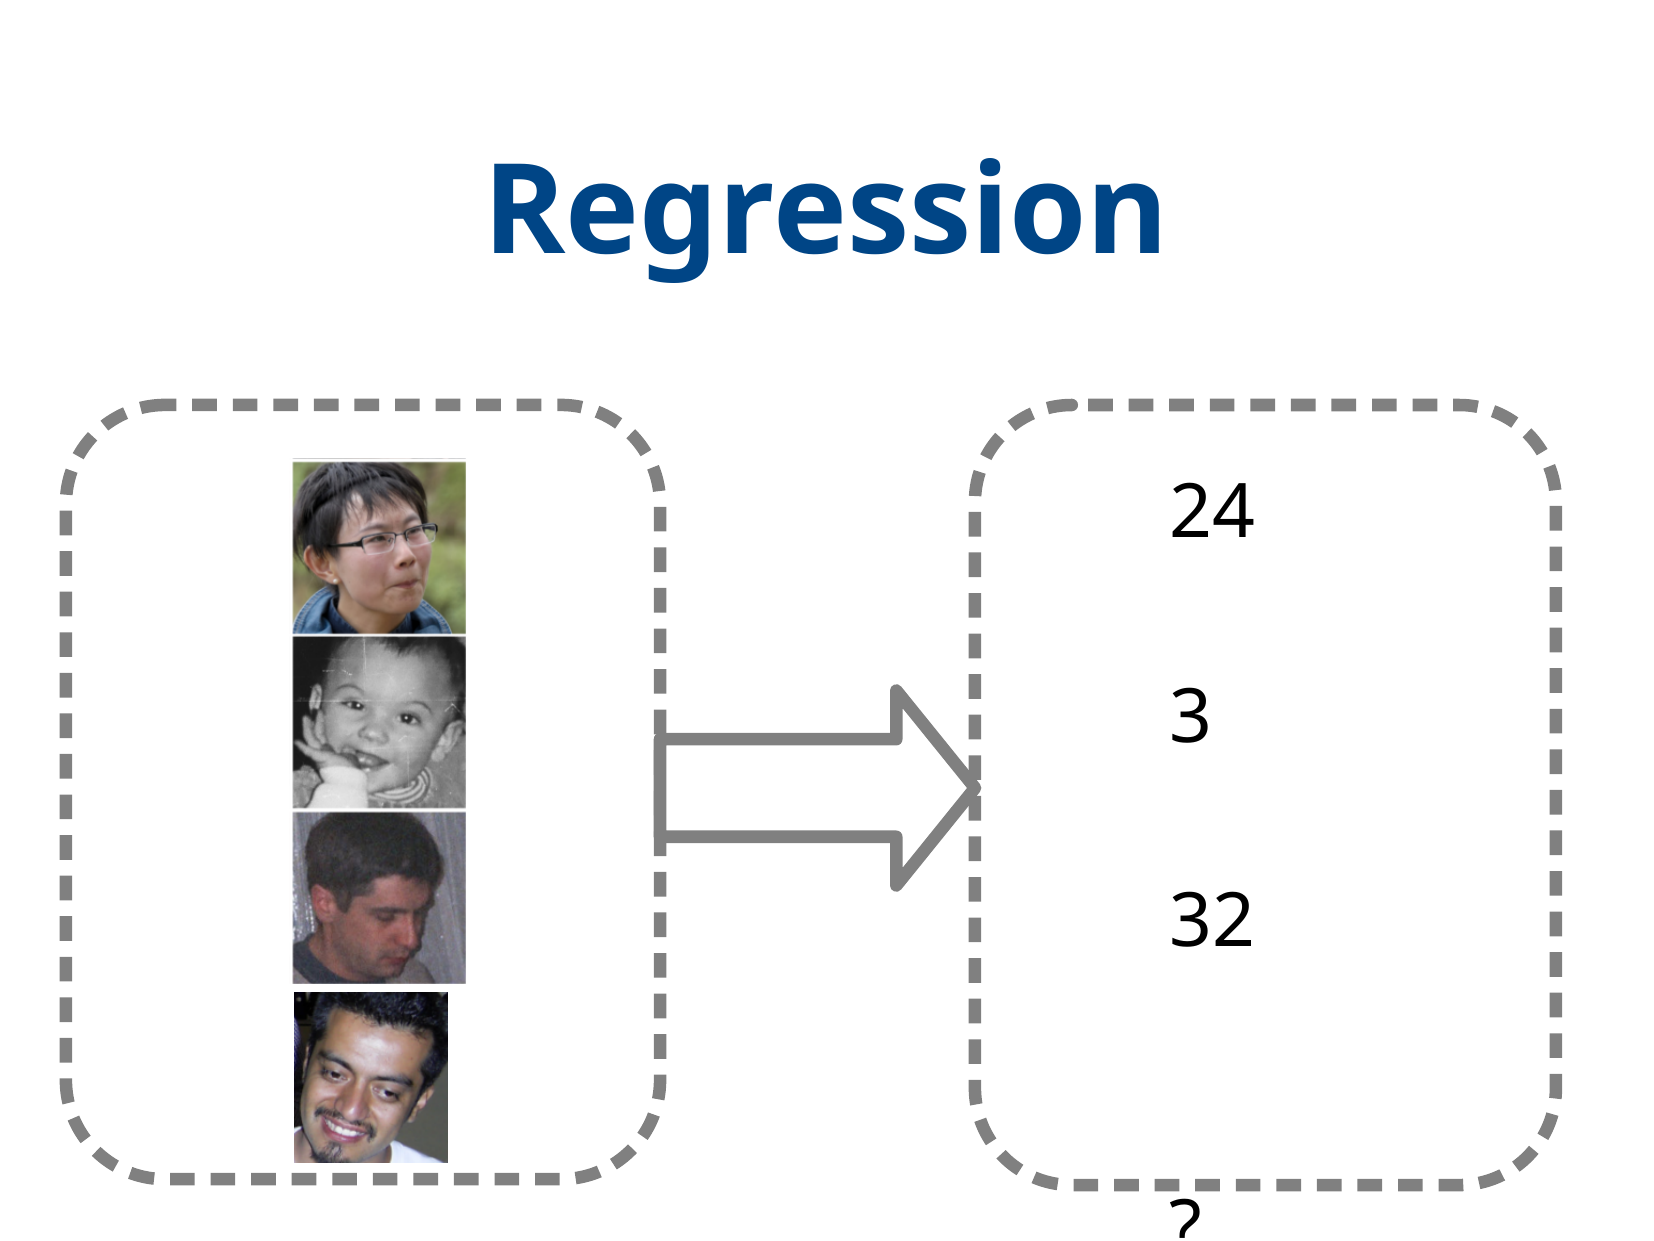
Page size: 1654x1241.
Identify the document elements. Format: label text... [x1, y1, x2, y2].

text_box [65, 404, 1556, 1186]
text_box 24 3 32 ? [1154, 450, 1269, 1224]
picture [289, 458, 467, 984]
title Regression [82, 49, 1571, 360]
picture [294, 992, 448, 1163]
